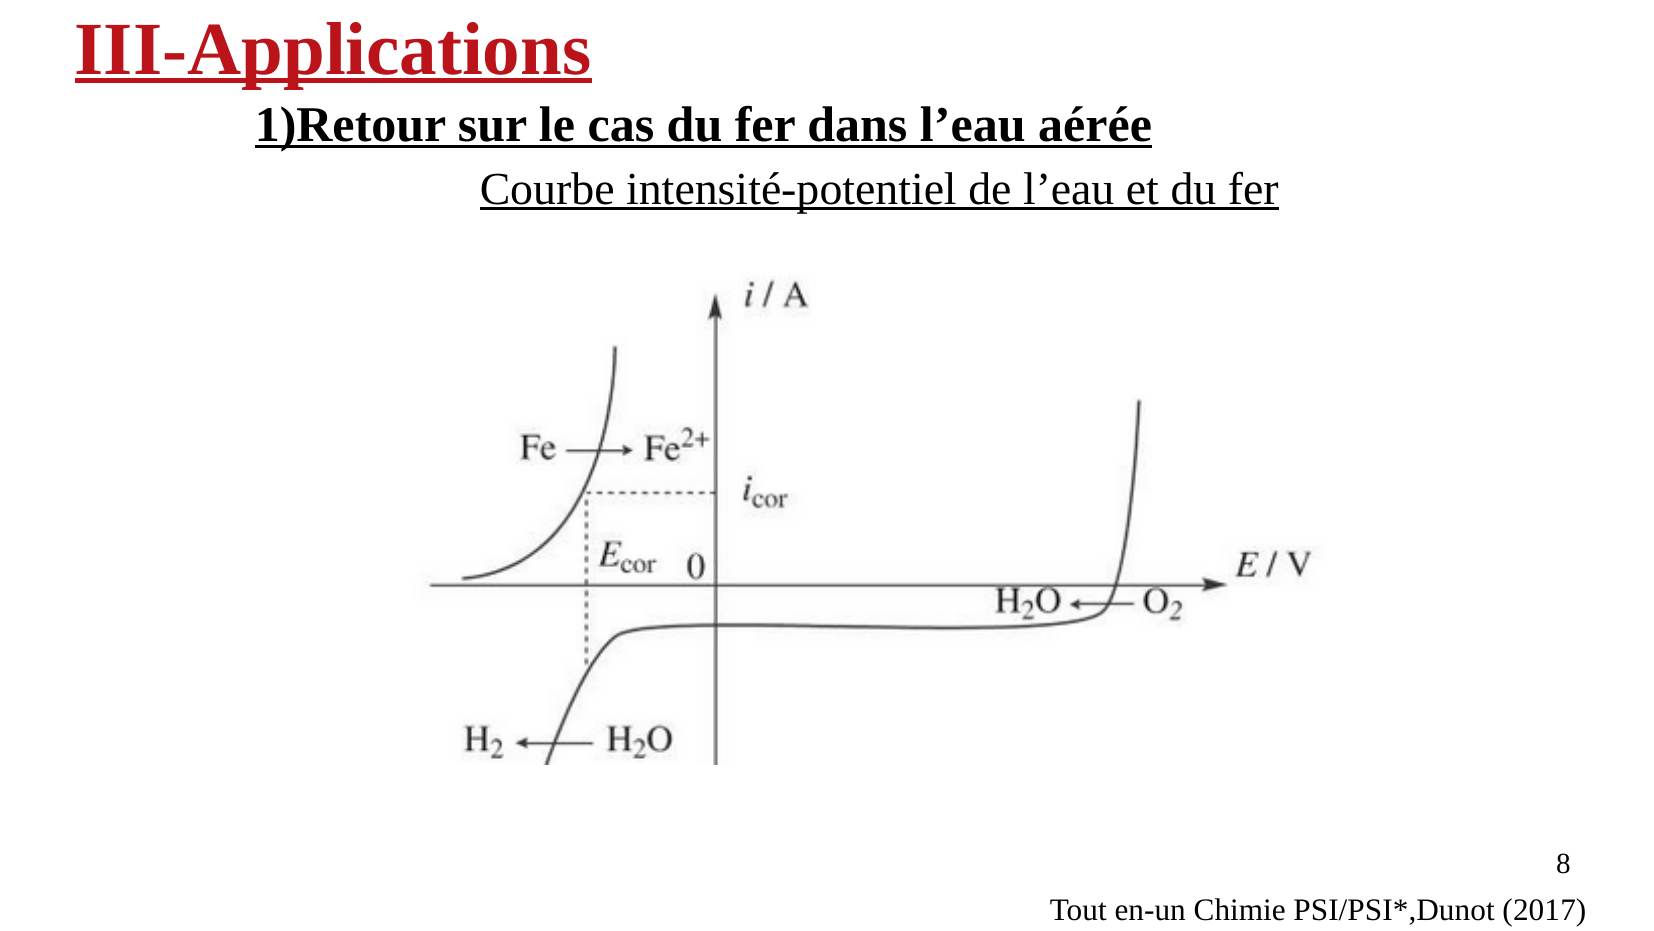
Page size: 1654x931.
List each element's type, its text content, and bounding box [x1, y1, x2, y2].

text_box Tout en-un Chimie PSI/PSI*,Dunot (2017) [1035, 885, 1636, 931]
text_box Courbe intensité-potentiel de l’eau et du fer [465, 156, 1561, 256]
text_box III-Applications [60, 0, 1312, 181]
picture [379, 254, 1366, 766]
text_box 1)Retour sur le cas du fer dans l’eau aérée [240, 90, 1261, 189]
